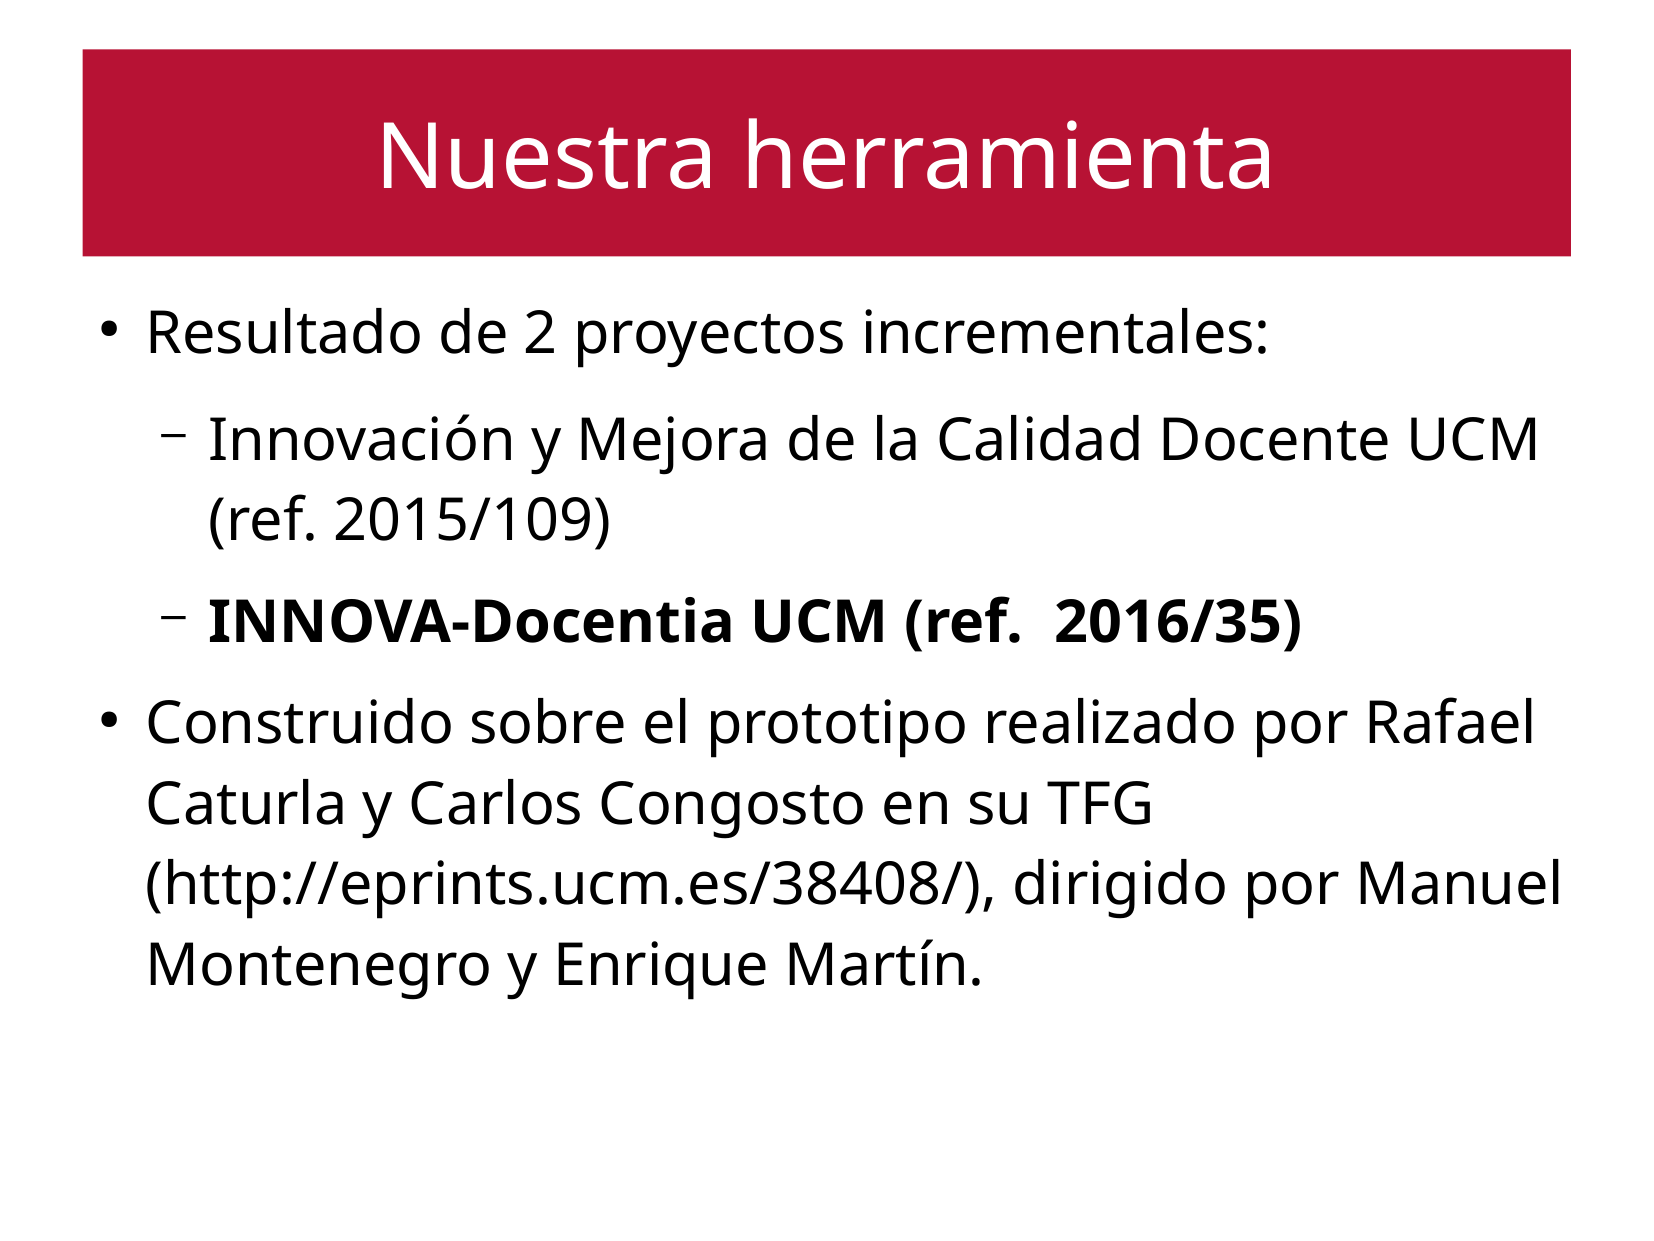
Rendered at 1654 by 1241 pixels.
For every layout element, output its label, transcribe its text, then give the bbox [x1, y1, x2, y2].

list Resultado de 2 proyectos incrementales: Innovación y Mejora de la Calidad Docente UCM (ref. 2015/109) INNOVA-Docentia UCM (ref. 2016/35) Construido sobre el prototipo realizado por Rafael Caturla y Carlos Congosto en su TFG (http://eprints.ucm.es/38408/), dirigido por Manuel Montenegro y Enrique Martín. [82, 290, 1571, 1010]
title Nuestra herramienta [82, 49, 1571, 257]
